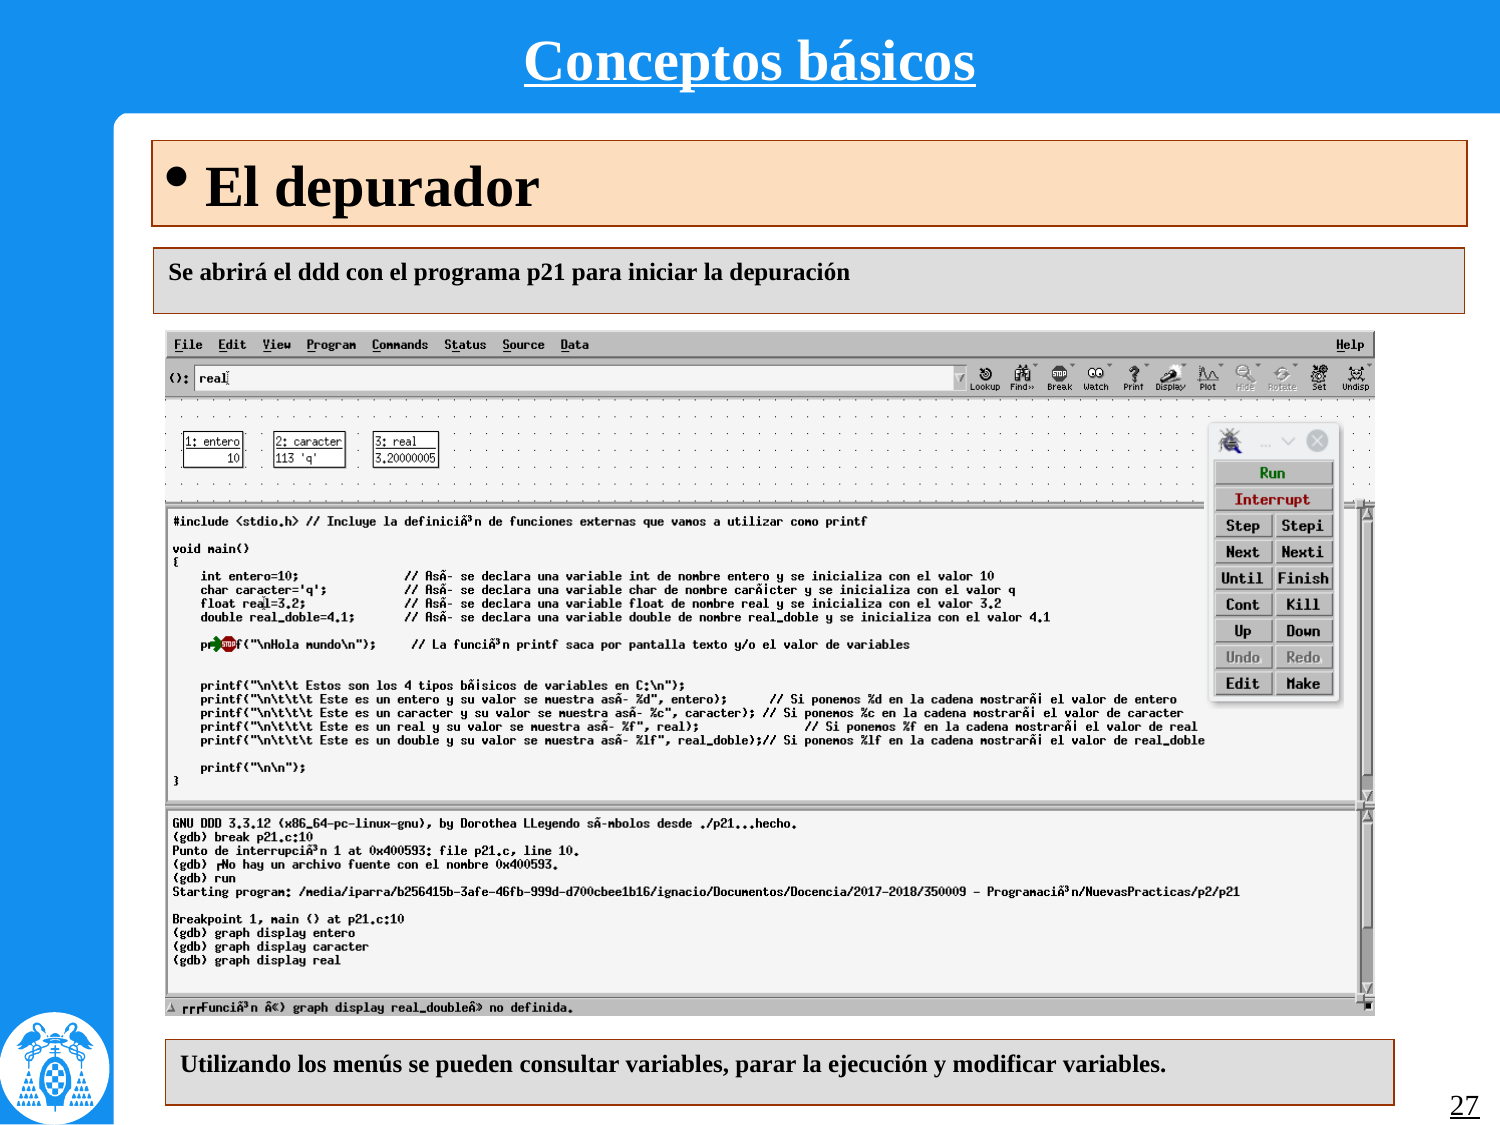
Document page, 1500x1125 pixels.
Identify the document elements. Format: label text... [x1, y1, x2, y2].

text_box Conceptos básicos [215, 14, 1285, 101]
text_box Utilizando los menús se pueden consultar variables, parar la ejecución y modificar variables. [165, 1039, 1394, 1105]
text_box Se abrirá el ddd con el programa p21 para iniciar la depuración [153, 248, 1465, 314]
text_box 30 [1047, 1078, 1495, 1125]
picture [165, 330, 1375, 1016]
picture [15, 1017, 98, 1112]
text_box El depurador [152, 140, 1467, 227]
